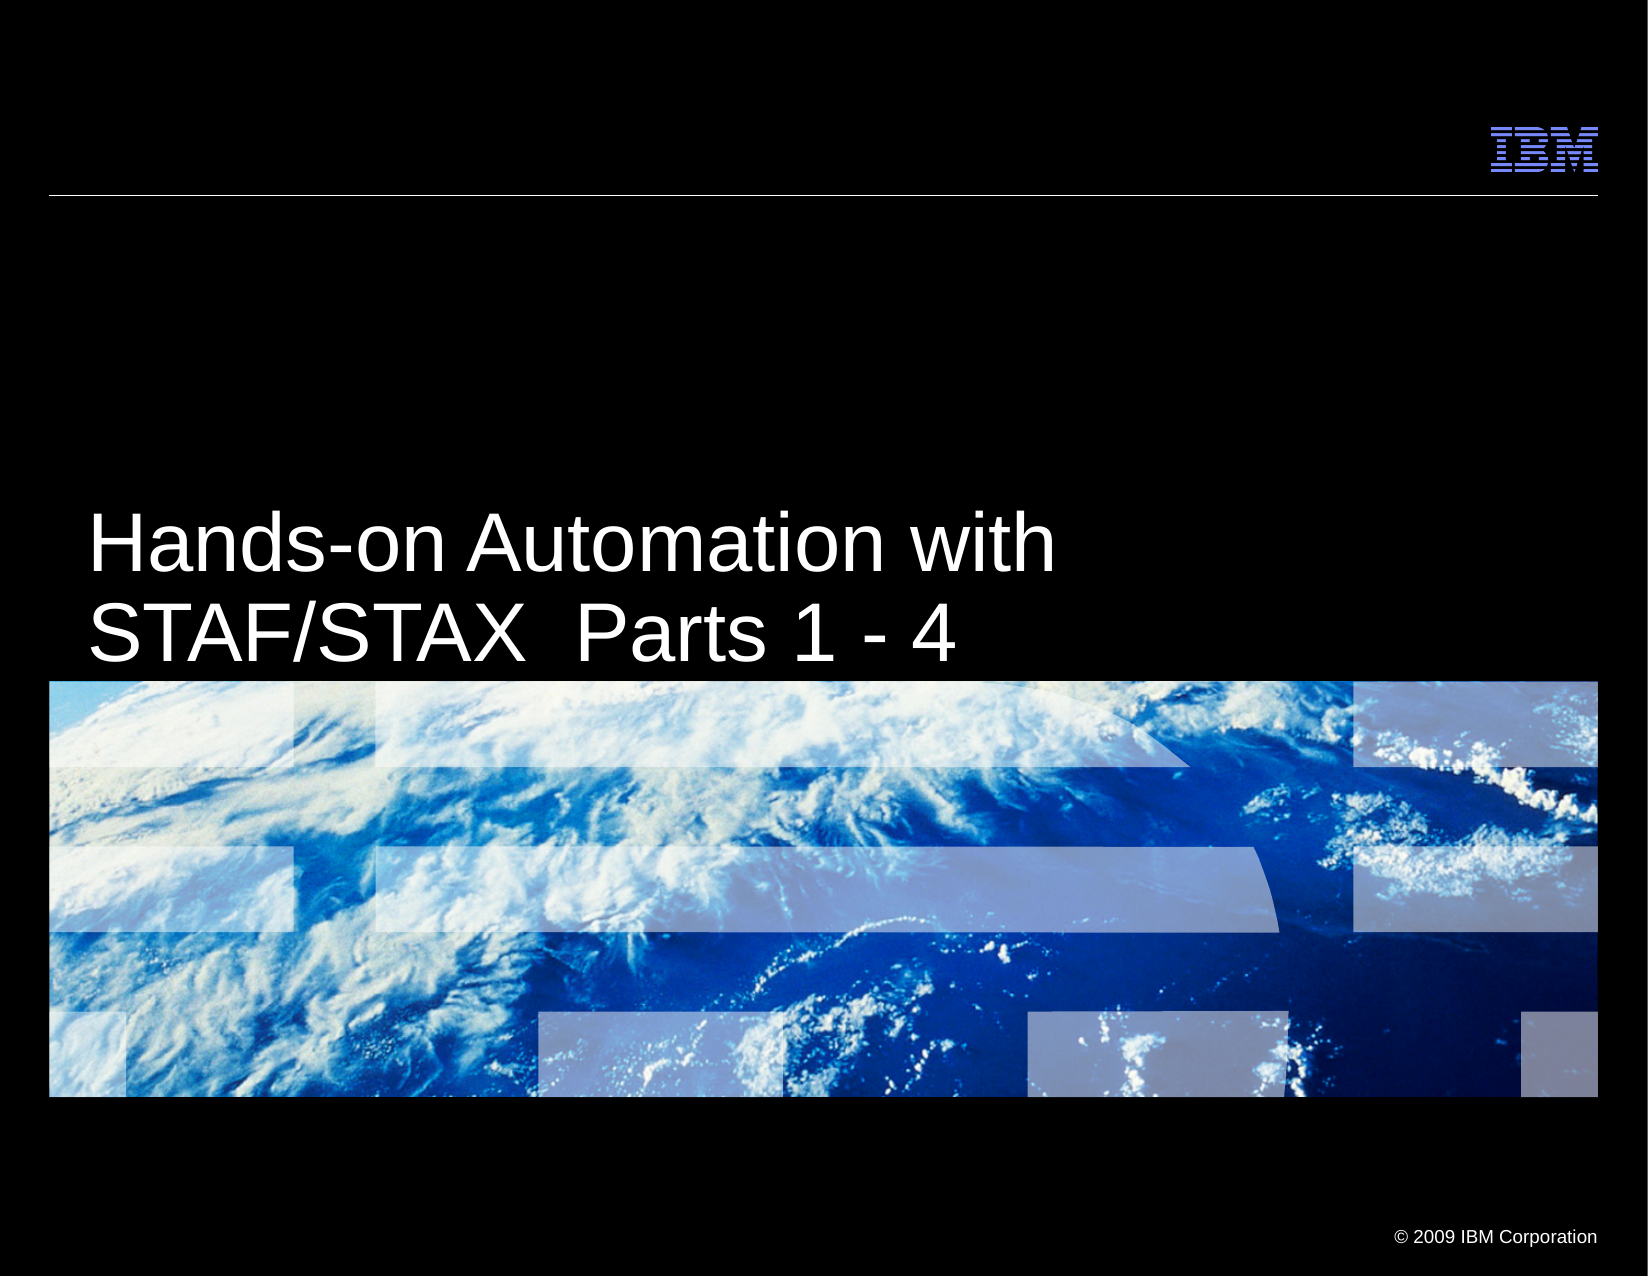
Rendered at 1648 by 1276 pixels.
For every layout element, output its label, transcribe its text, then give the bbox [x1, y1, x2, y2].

title Hands-on Automation with STAF/STAX Parts 1 - 4 [70, 414, 1504, 688]
picture [1491, 127, 1598, 172]
picture [49, 688, 1598, 1097]
